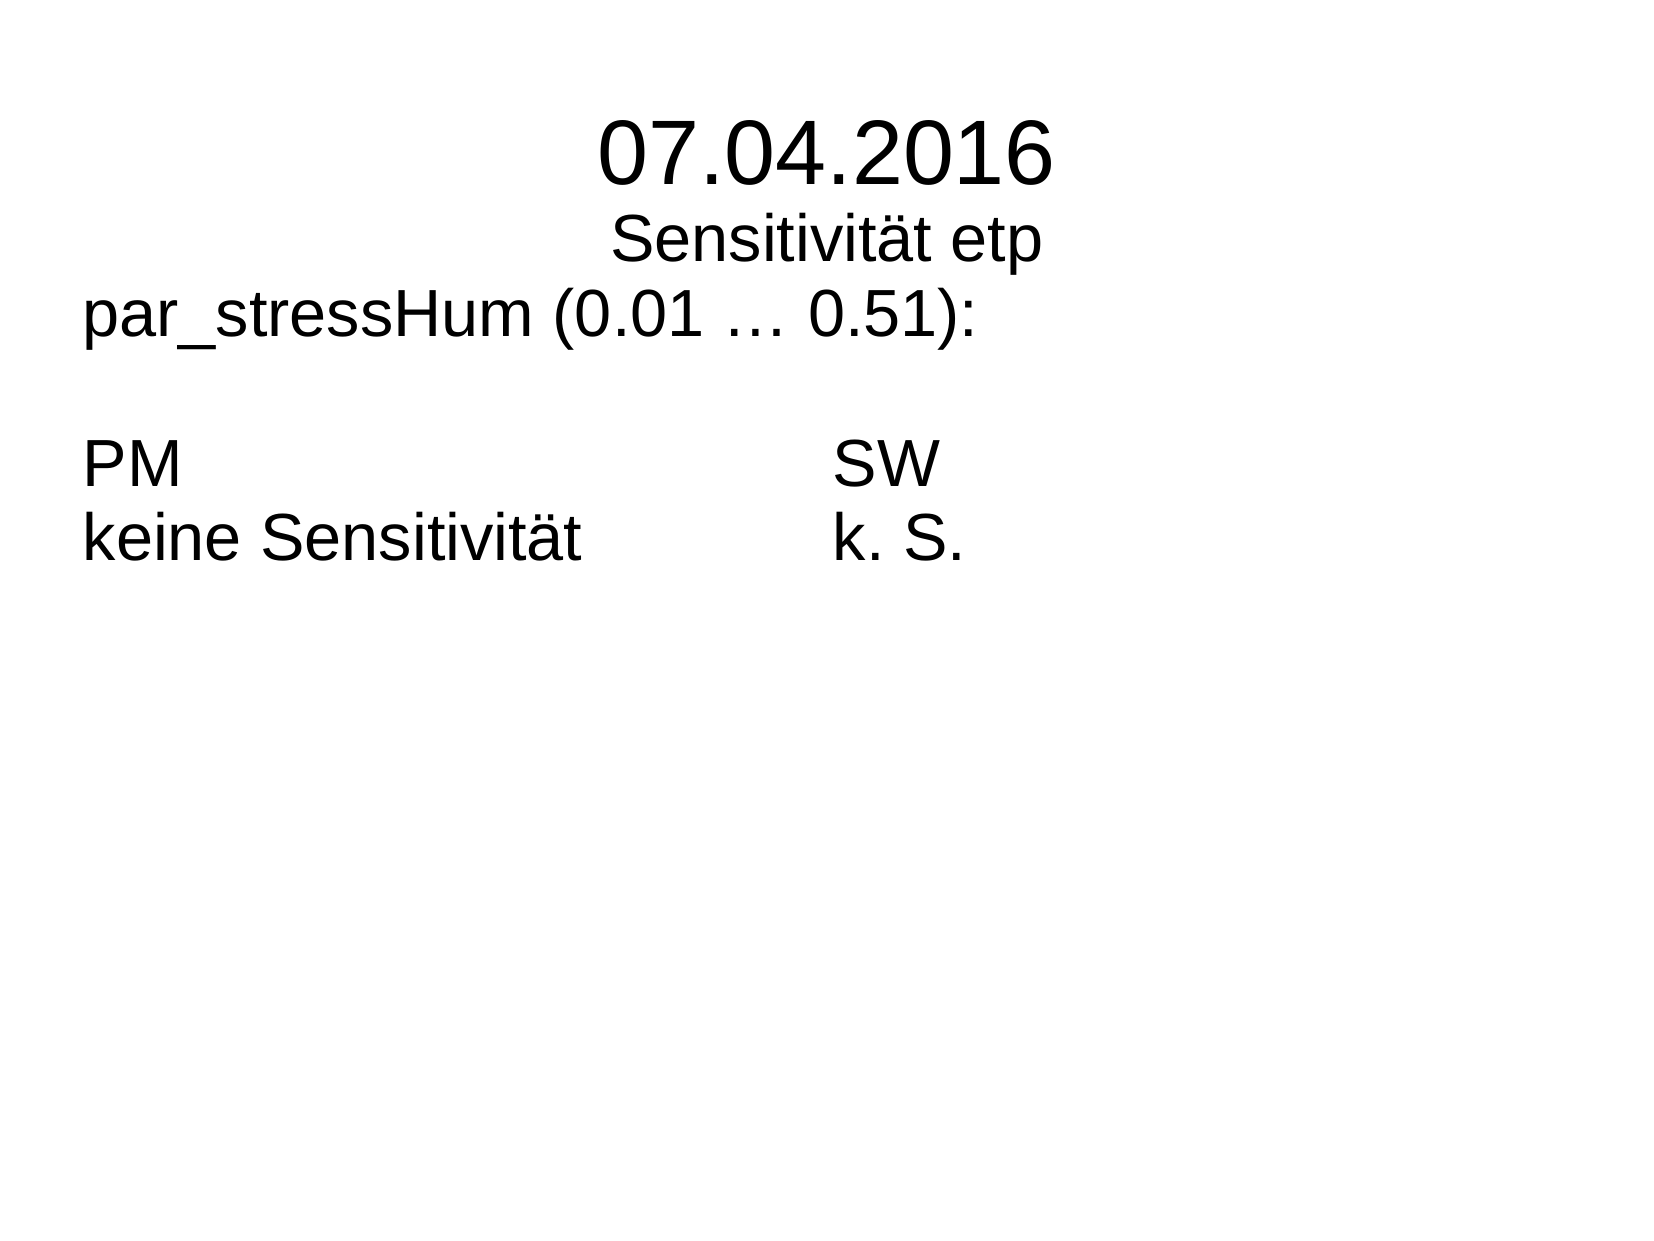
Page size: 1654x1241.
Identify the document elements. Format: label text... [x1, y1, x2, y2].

subtitle Sensitivität etp par_stressHum (0.01 … 0.51): PM SW keine Sensitivität k. S. [82, 201, 1571, 1099]
title 07.04.2016 [82, 49, 1571, 201]
